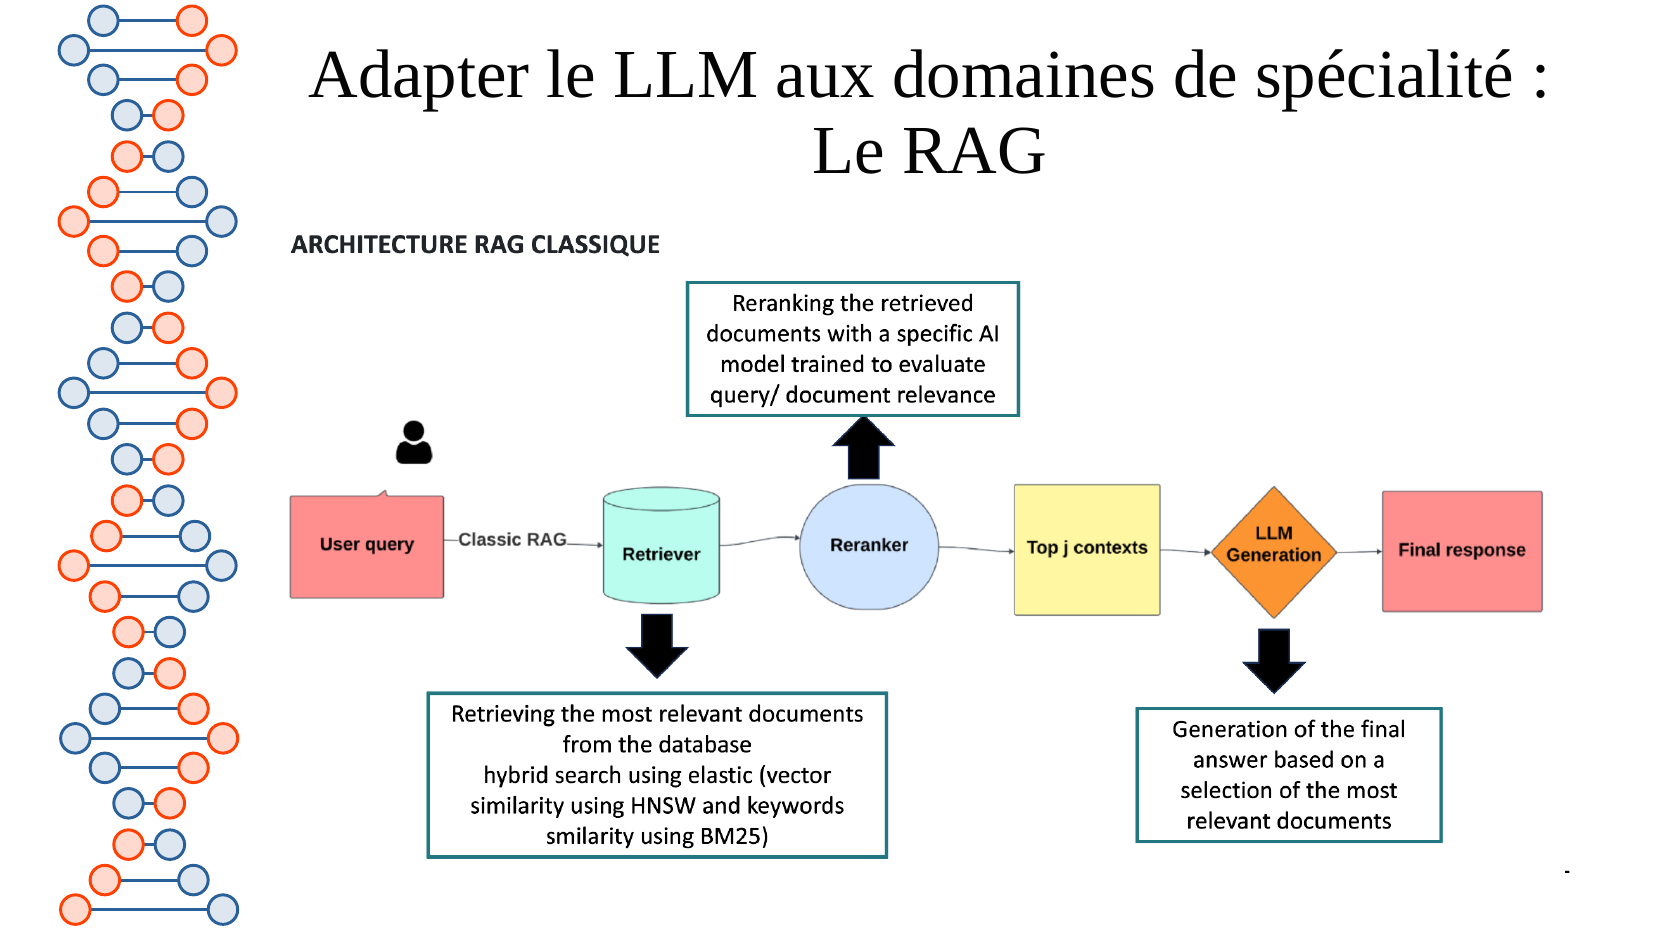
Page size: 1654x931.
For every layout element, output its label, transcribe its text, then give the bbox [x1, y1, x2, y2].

title Adapter le LLM aux domaines de spécialité : Le RAG [265, 35, 1595, 189]
picture [260, 224, 1565, 881]
